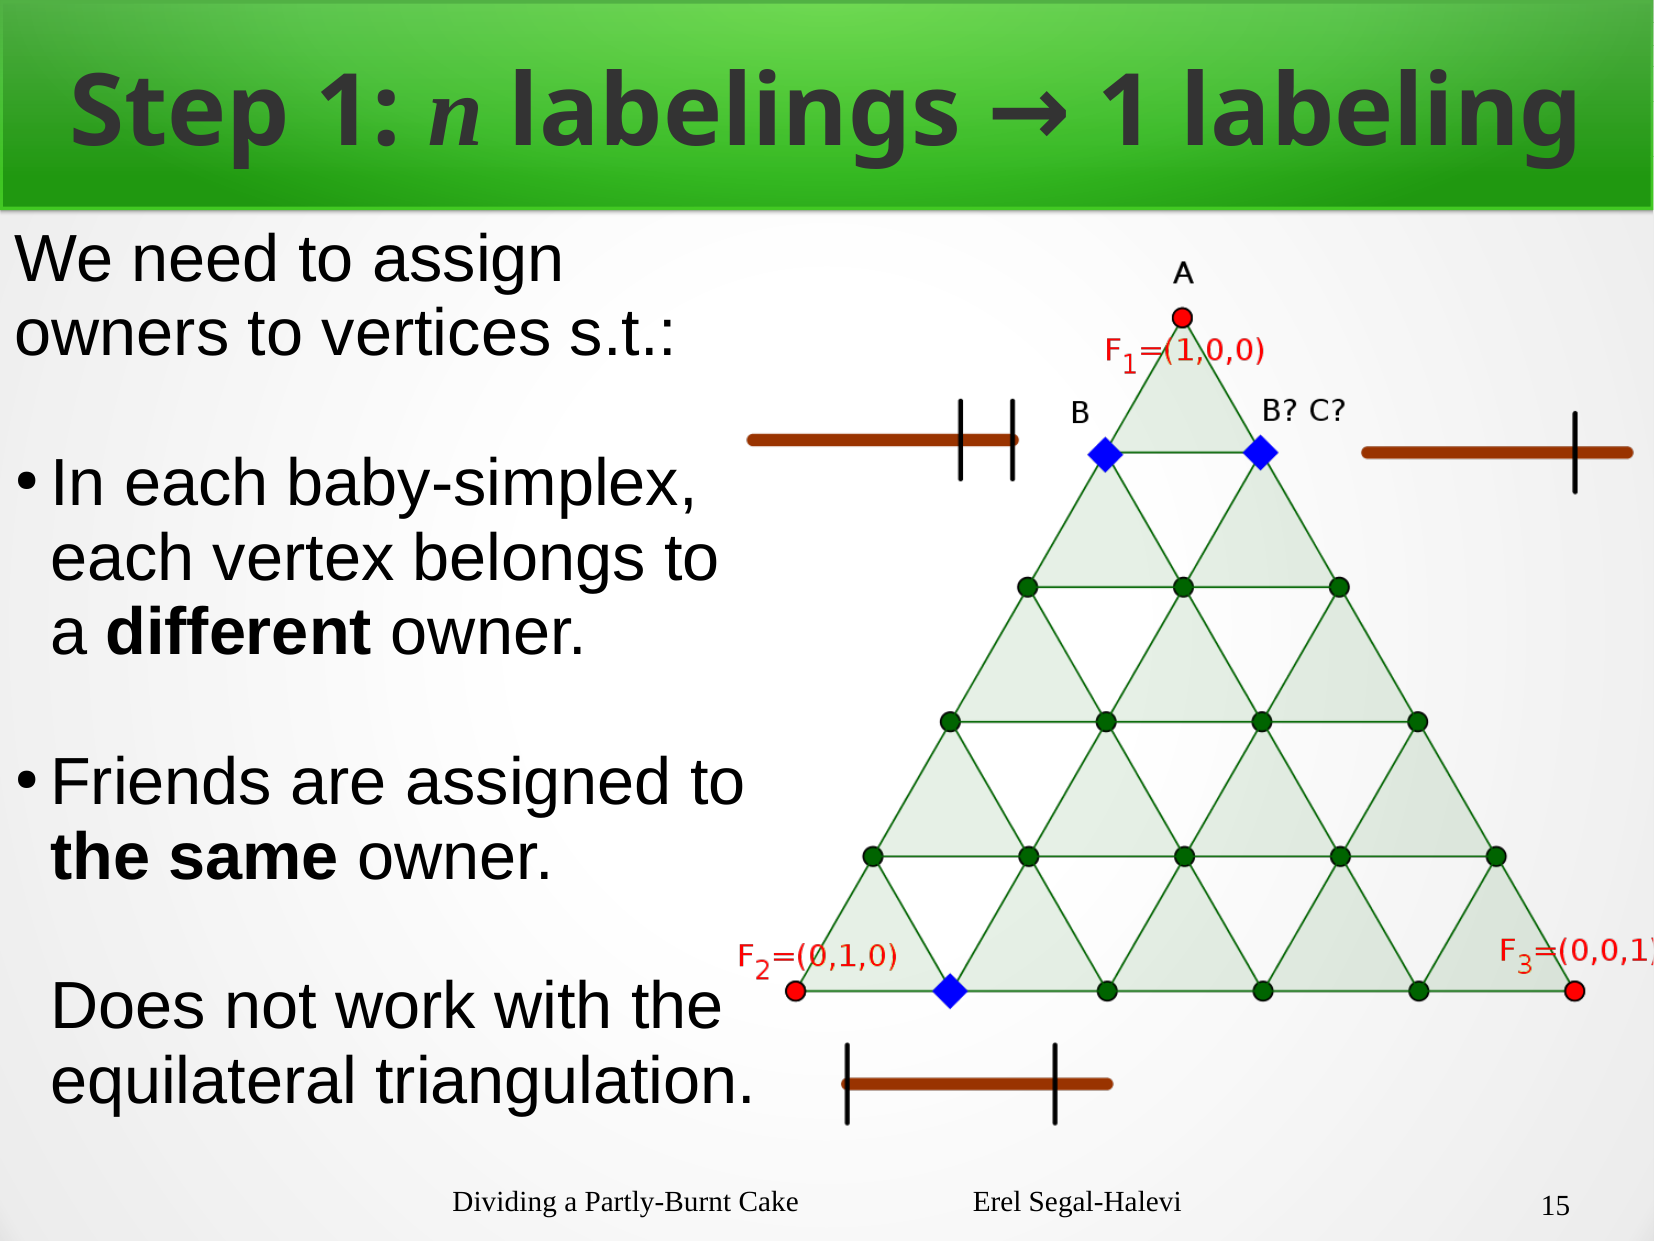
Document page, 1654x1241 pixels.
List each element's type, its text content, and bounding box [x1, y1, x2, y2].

text_box We need to assign owners to vertices s.t.: In each baby-simplex, each vertex belongs to a different owner. Friends are assigned to the same owner. Does not work with the equilateral triangulation. [0, 213, 597, 1126]
picture [597, 179, 1654, 1141]
title Step 1: n labelings → 1 labeling [0, 0, 1654, 213]
